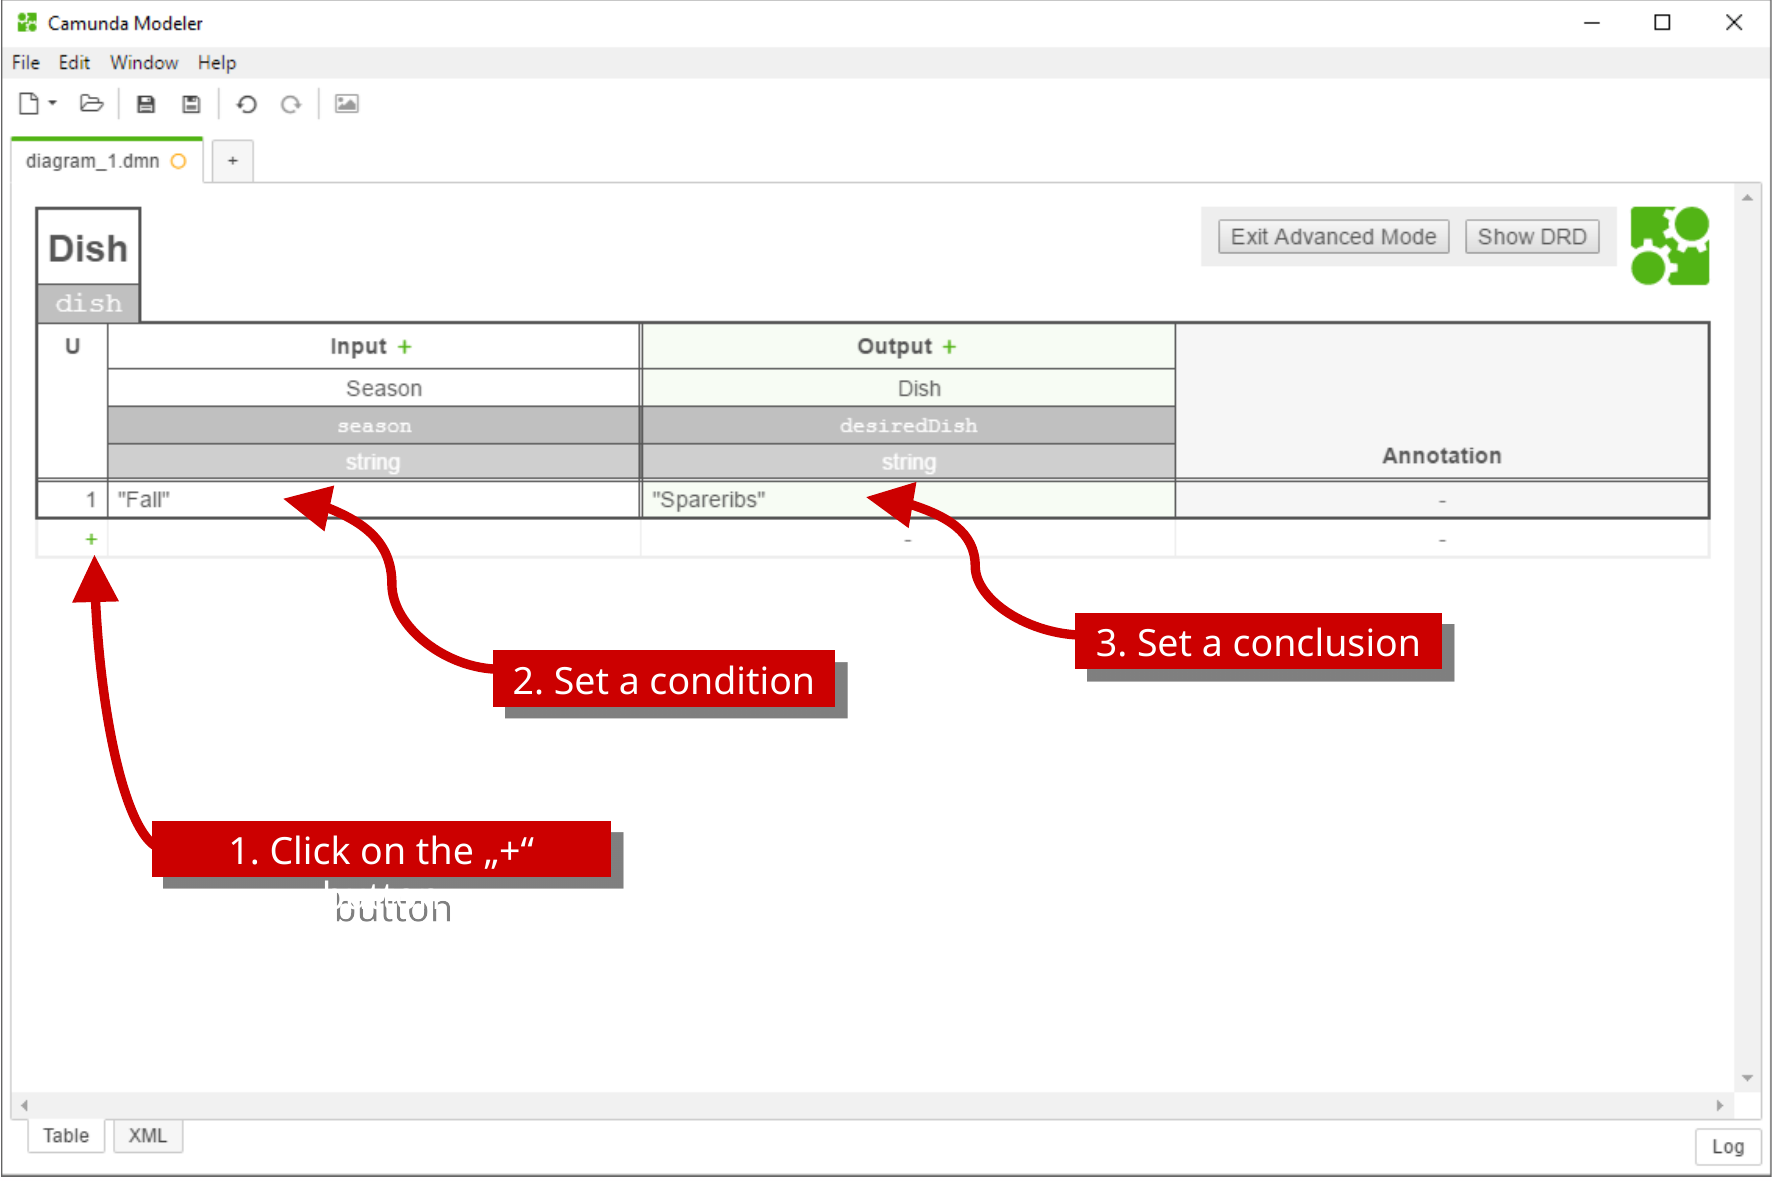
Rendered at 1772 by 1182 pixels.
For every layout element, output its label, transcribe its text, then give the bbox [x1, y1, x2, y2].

text_box 1. Click on the „+“ button [152, 821, 611, 877]
picture [1, 0, 1772, 1177]
text_box 3. Set a conclusion [1075, 613, 1442, 669]
text_box 2. Set a condition [493, 650, 835, 707]
